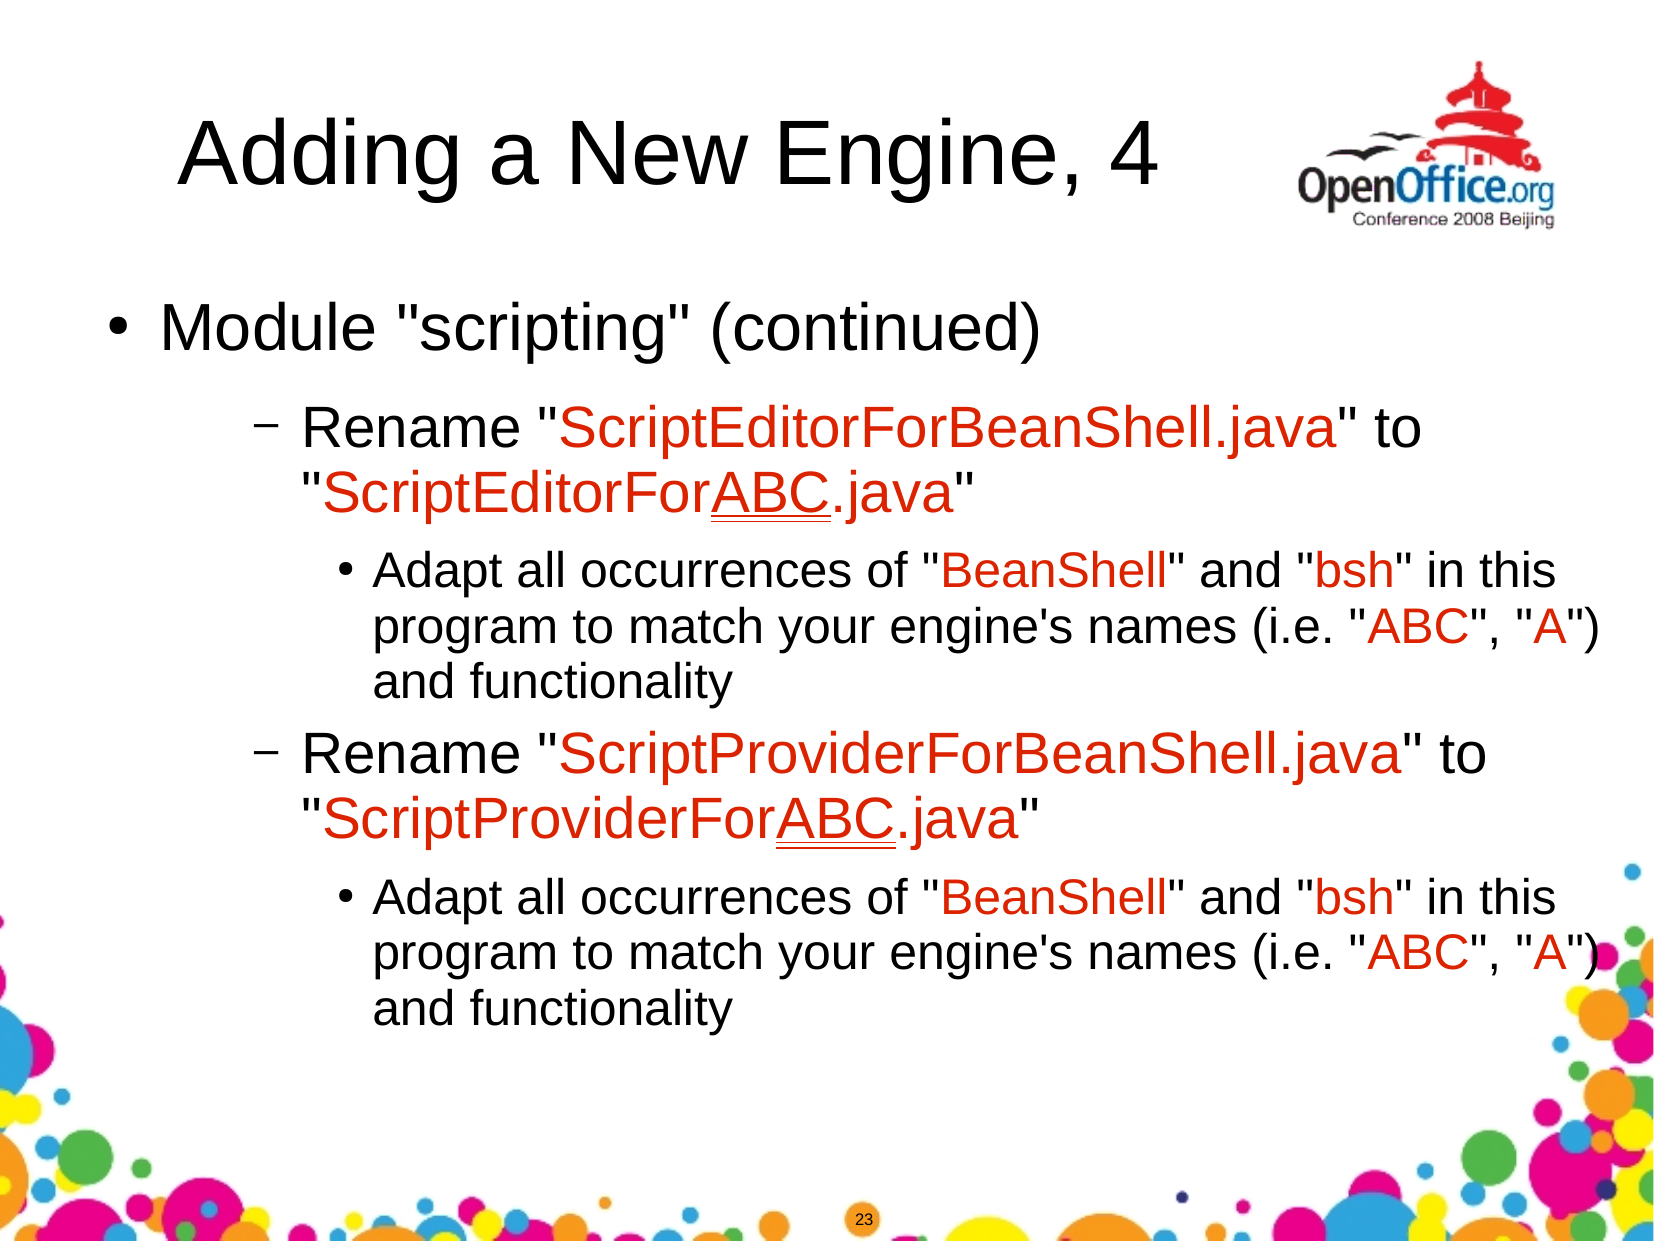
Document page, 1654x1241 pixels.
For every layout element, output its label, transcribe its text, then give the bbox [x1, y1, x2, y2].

title Adding a New Engine, 4 [82, 49, 1258, 257]
picture [0, 810, 1654, 1241]
picture [1285, 51, 1569, 250]
list Module "scripting" (continued) Rename "ScriptEditorForBeanShell.java" to "ScriptEditorForABC.java" Adapt all occurrences of "BeanShell" and "bsh" in this program to match your engine's names (i.e. "ABC", "A") and functionality Rename "ScriptProviderForBeanShell.java" to "ScriptProviderForABC.java" Adapt all occurrences of "BeanShell" and "bsh" in this program to match your engine's names (i.e. "ABC", "A") and functionality [88, 290, 1614, 1109]
